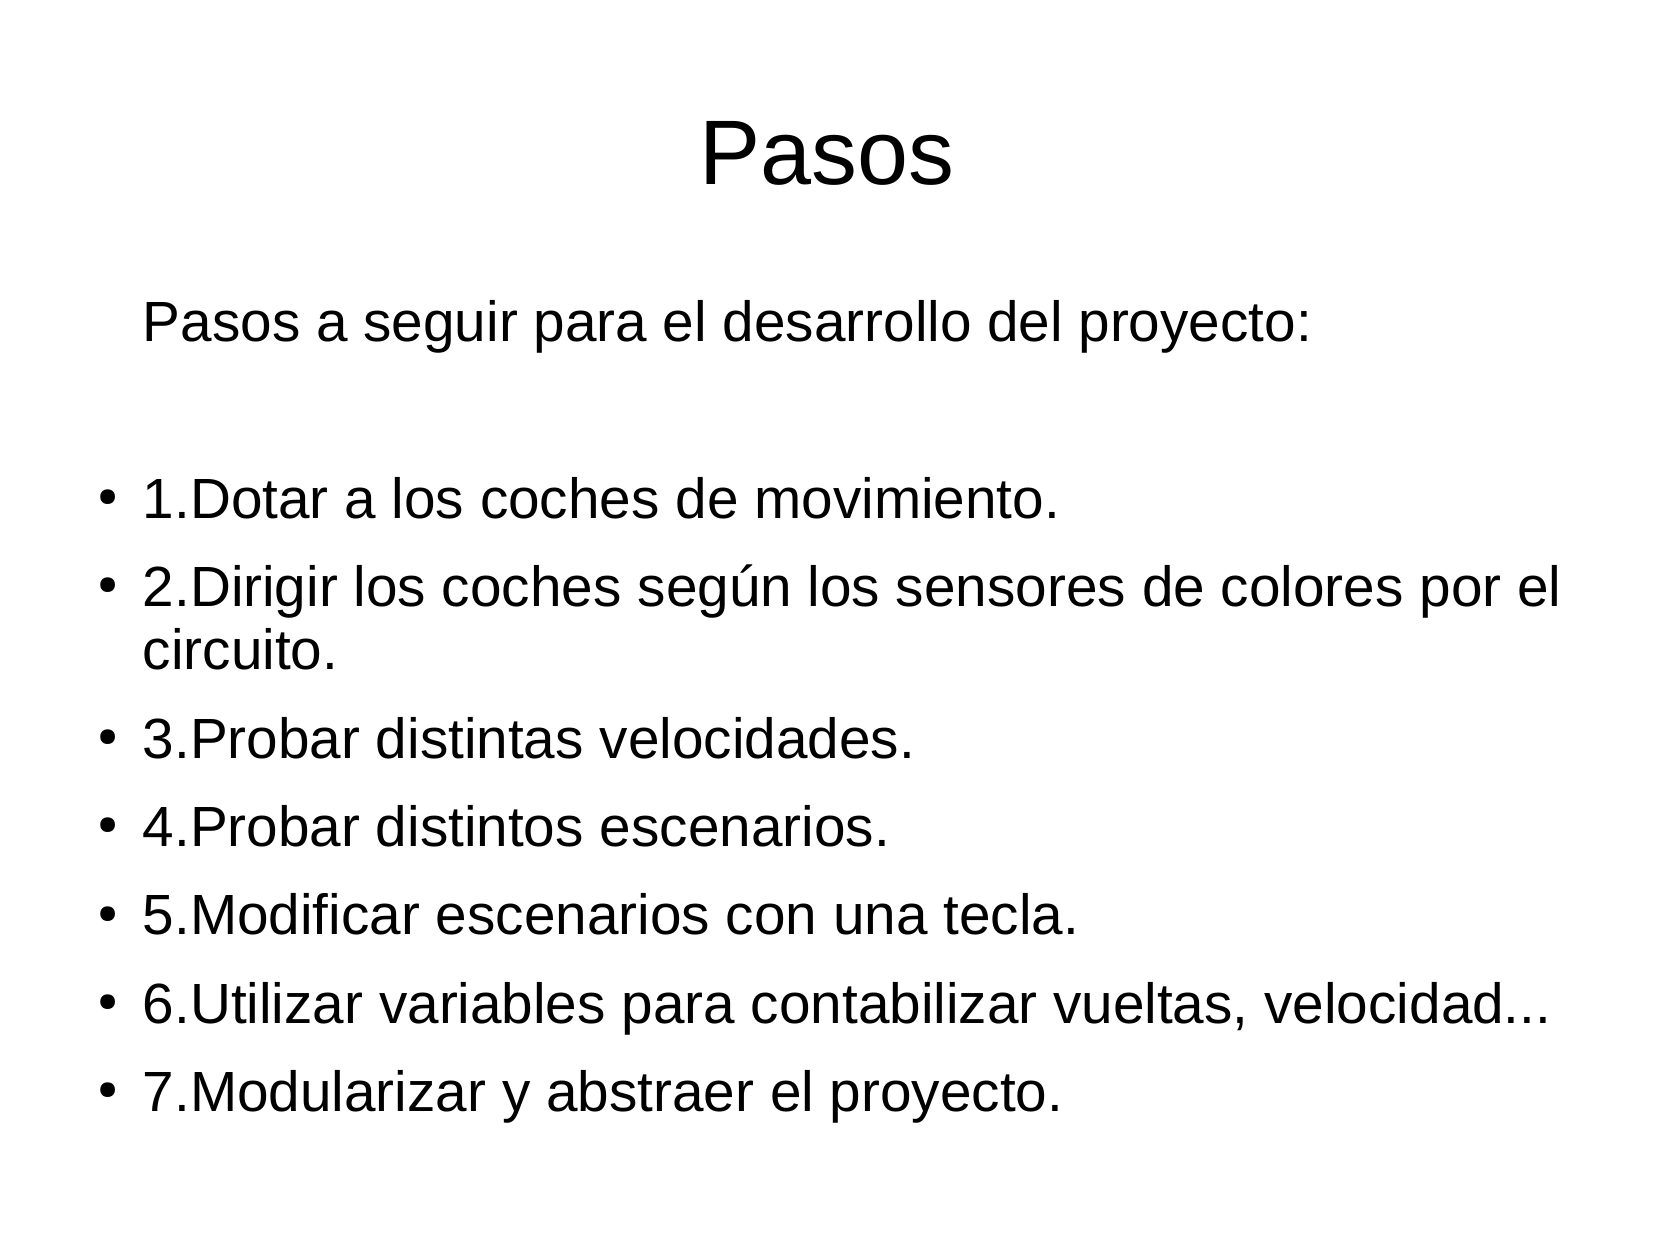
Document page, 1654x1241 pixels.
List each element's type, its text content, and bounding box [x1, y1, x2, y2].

title Pasos [82, 49, 1571, 257]
list Pasos a seguir para el desarrollo del proyecto: 1.Dotar a los coches de movimiento. 2.Dirigir los coches según los sensores de colores por el circuito. 3.Probar distintas velocidades. 4.Probar distintos escenarios. 5.Modificar escenarios con una tecla. 6.Utilizar variables para contabilizar vueltas, velocidad... 7.Modularizar y abstraer el proyecto. [82, 290, 1571, 1182]
